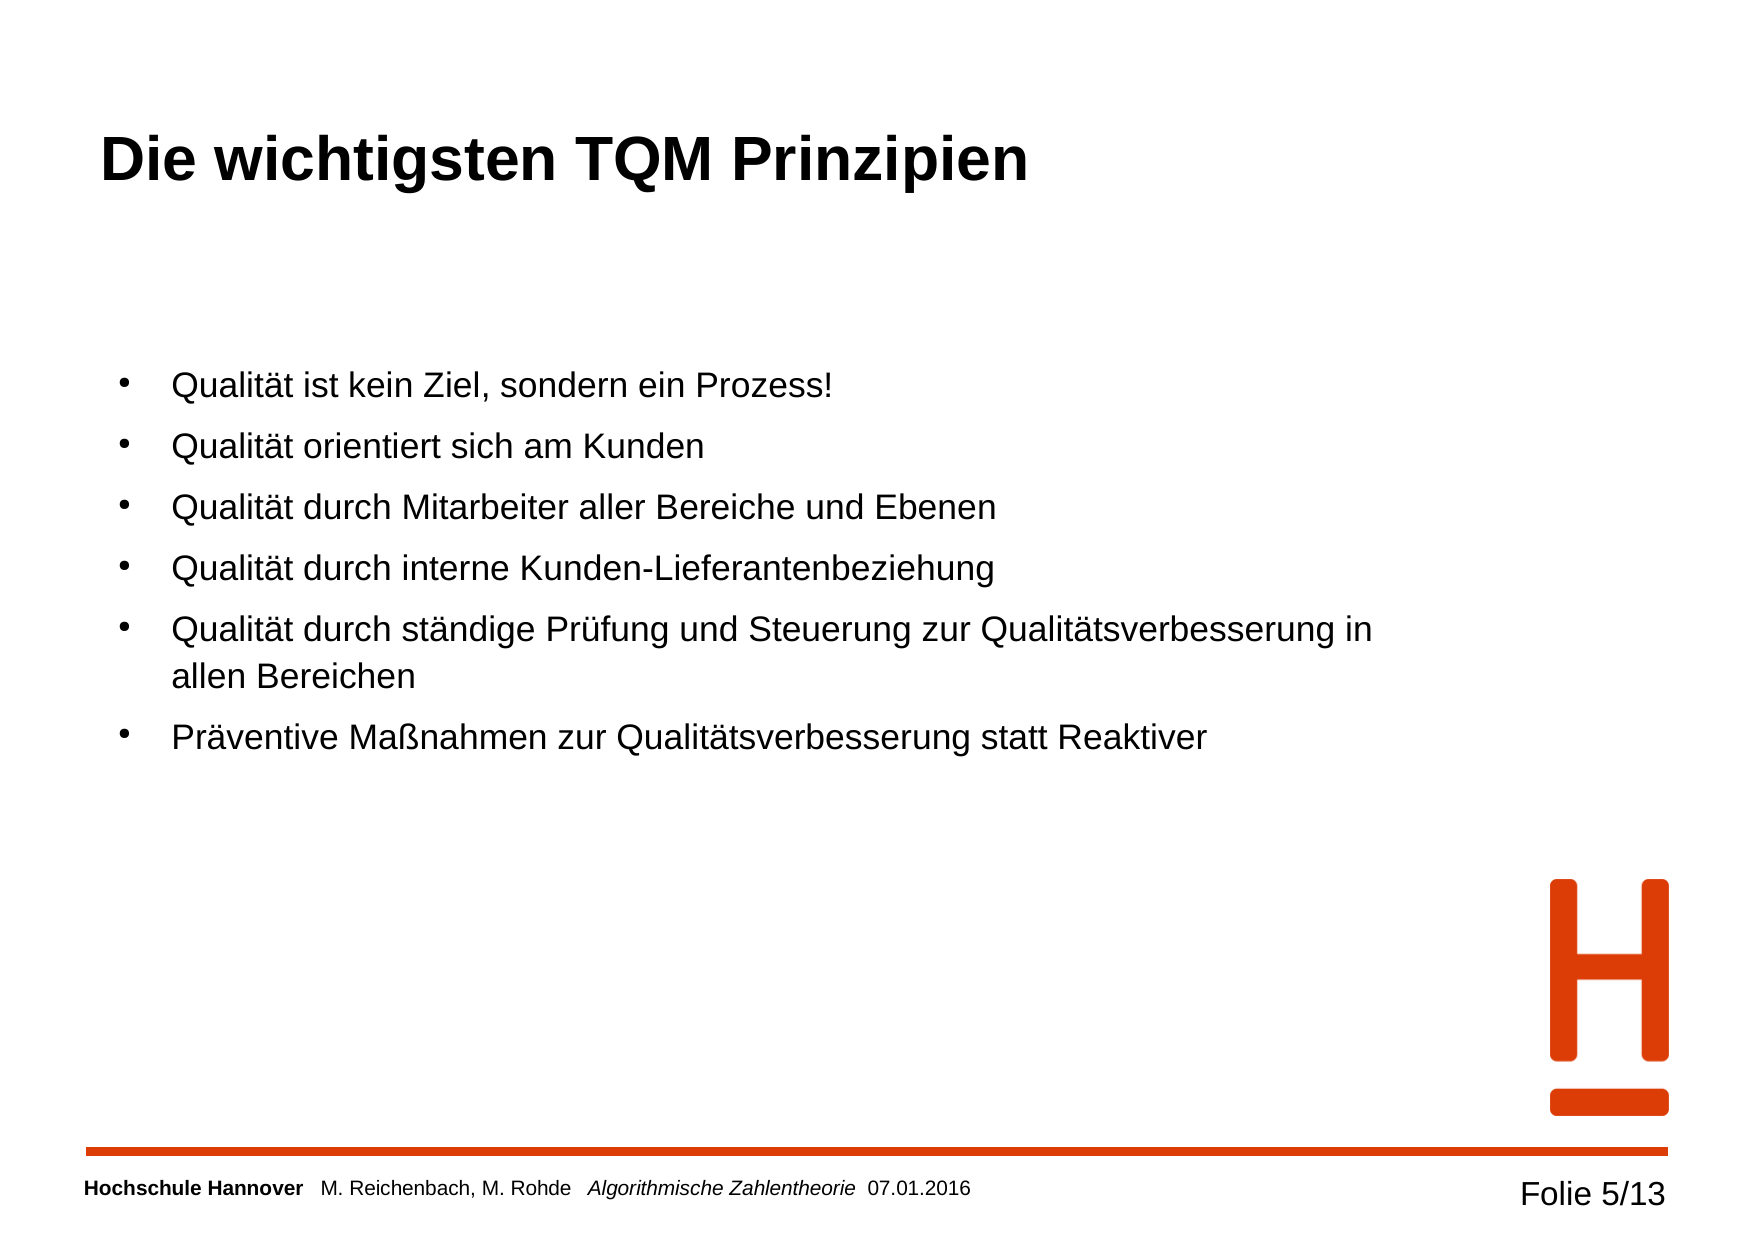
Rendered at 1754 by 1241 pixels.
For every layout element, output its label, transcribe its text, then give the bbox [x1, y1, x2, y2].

title Die wichtigsten TQM Prinzipien [85, 110, 1669, 266]
list Qualität ist kein Ziel, sondern ein Prozess! Qualität orientiert sich am Kunden Qualität durch Mitarbeiter aller Bereiche und Ebenen Qualität durch interne Kunden-Lieferantenbeziehung Qualität durch ständige Prüfung und Steuerung zur Qualitätsverbesserung in allen Bereichen Präventive Maßnahmen zur Qualitätsverbesserung statt Reaktiver [85, 350, 1468, 1093]
picture [1550, 879, 1669, 1116]
